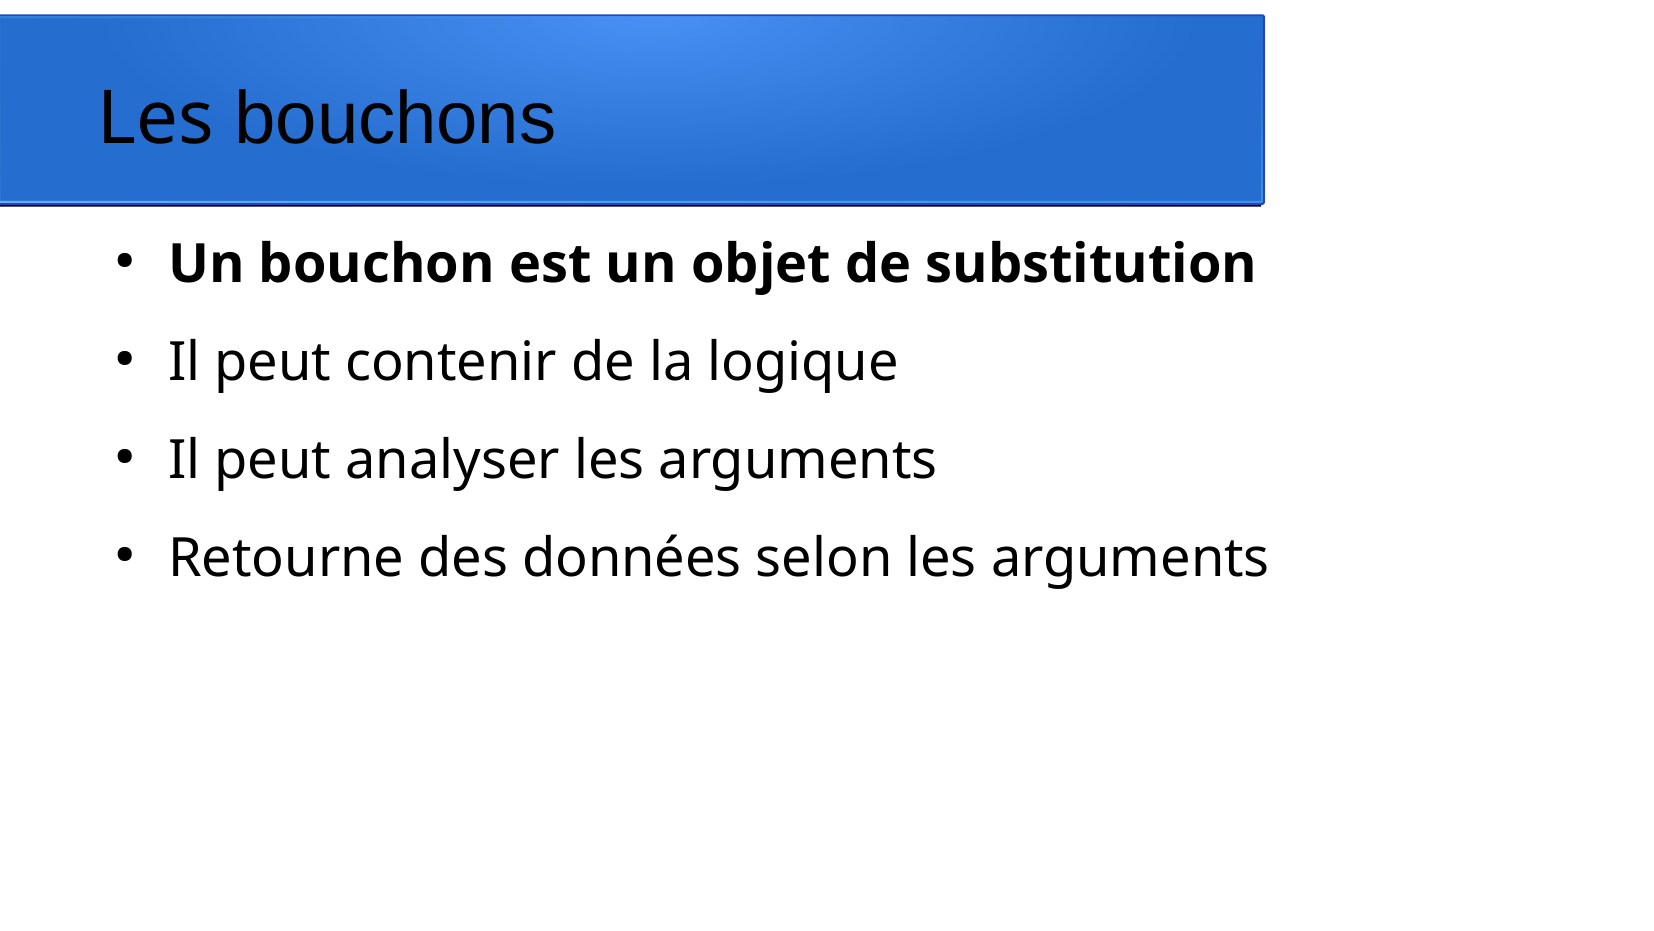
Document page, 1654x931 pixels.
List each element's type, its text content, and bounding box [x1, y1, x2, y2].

title Les bouchons [82, 37, 1571, 193]
list Un bouchon est un objet de substitution Il peut contenir de la logique Il peut analyser les arguments Retourne des données selon les arguments [82, 216, 1571, 719]
